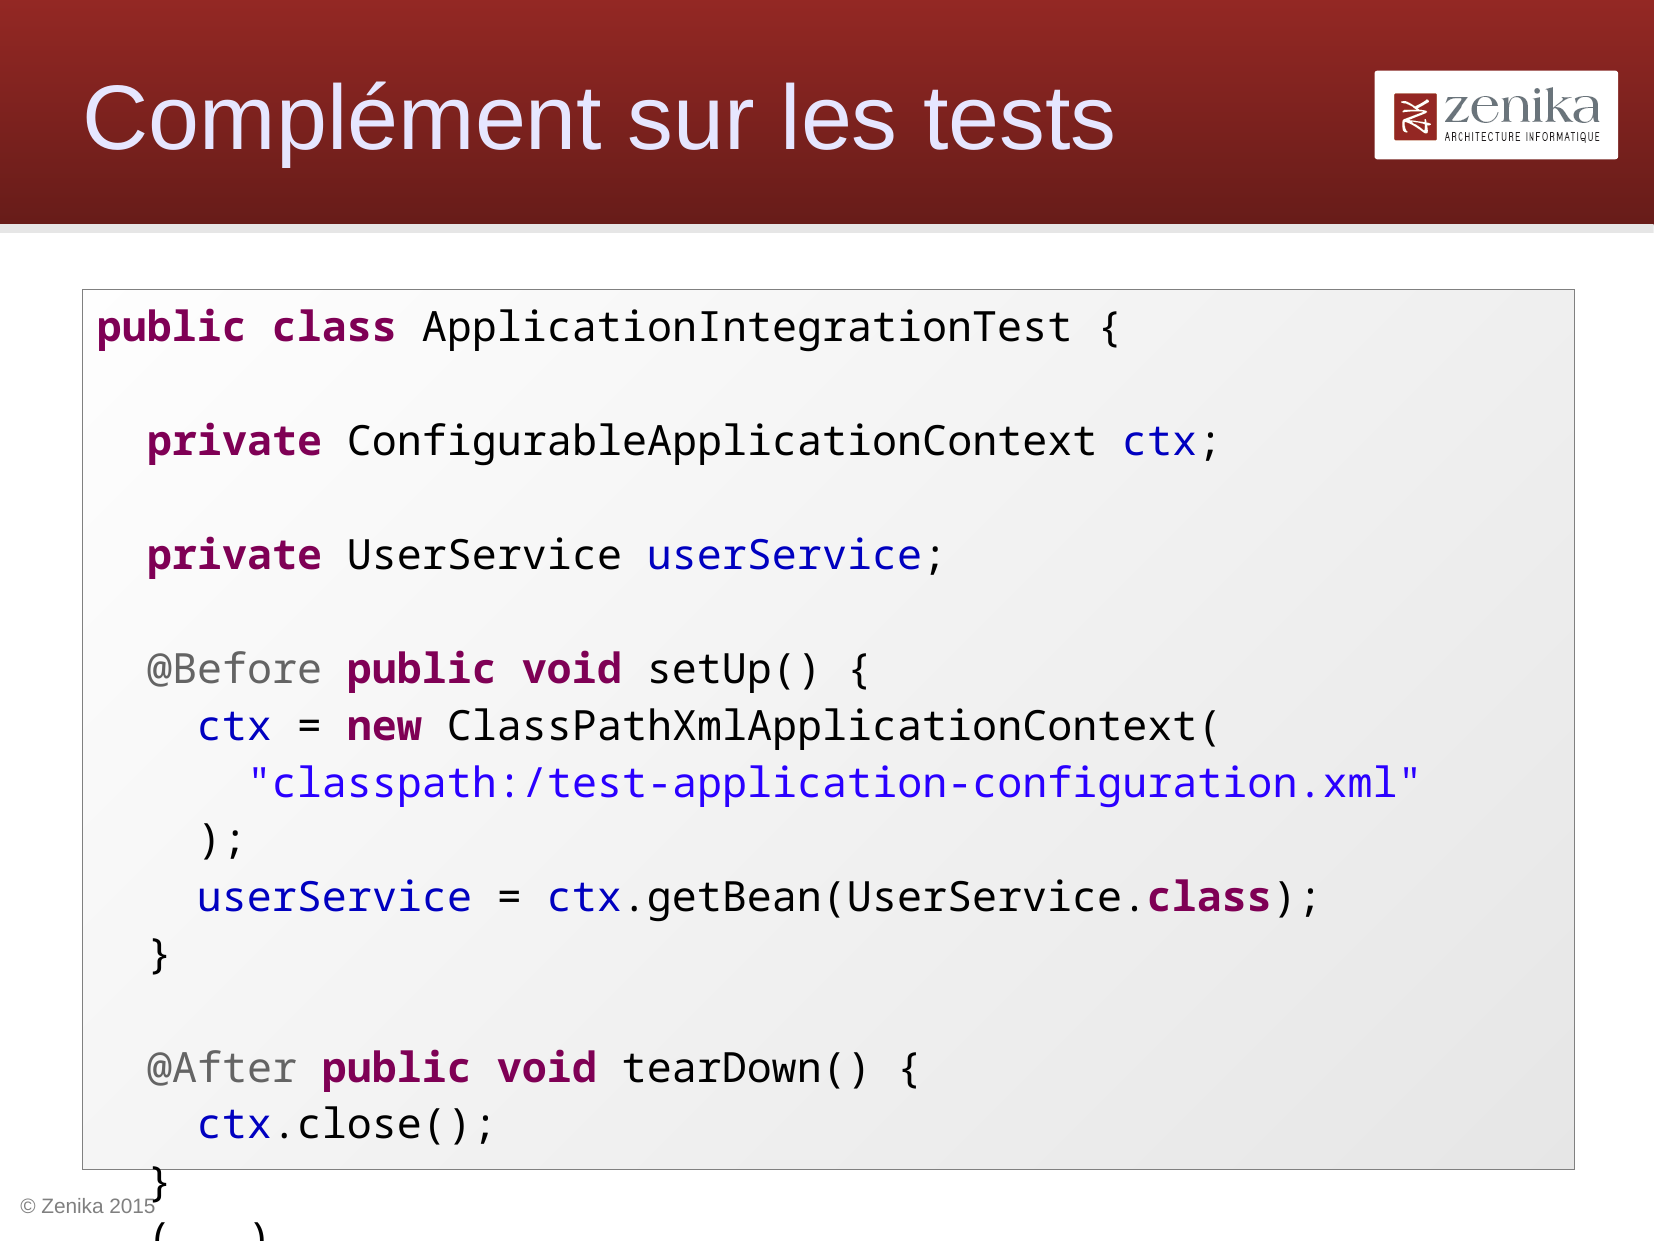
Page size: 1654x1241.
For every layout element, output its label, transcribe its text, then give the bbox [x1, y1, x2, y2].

title Complément sur les tests [82, 13, 1571, 222]
text_box public class ApplicationIntegrationTest { private ConfigurableApplicationContext ctx; private UserService userService; @Before public void setUp() { ctx = new ClassPathXmlApplicationContext( "classpath:/test-application-configuration.xml" ); userService = ctx.getBean(UserService.class); } @After public void tearDown() { ctx.close(); } (...) } [82, 289, 1575, 1170]
picture [1571, 82, 1600, 149]
